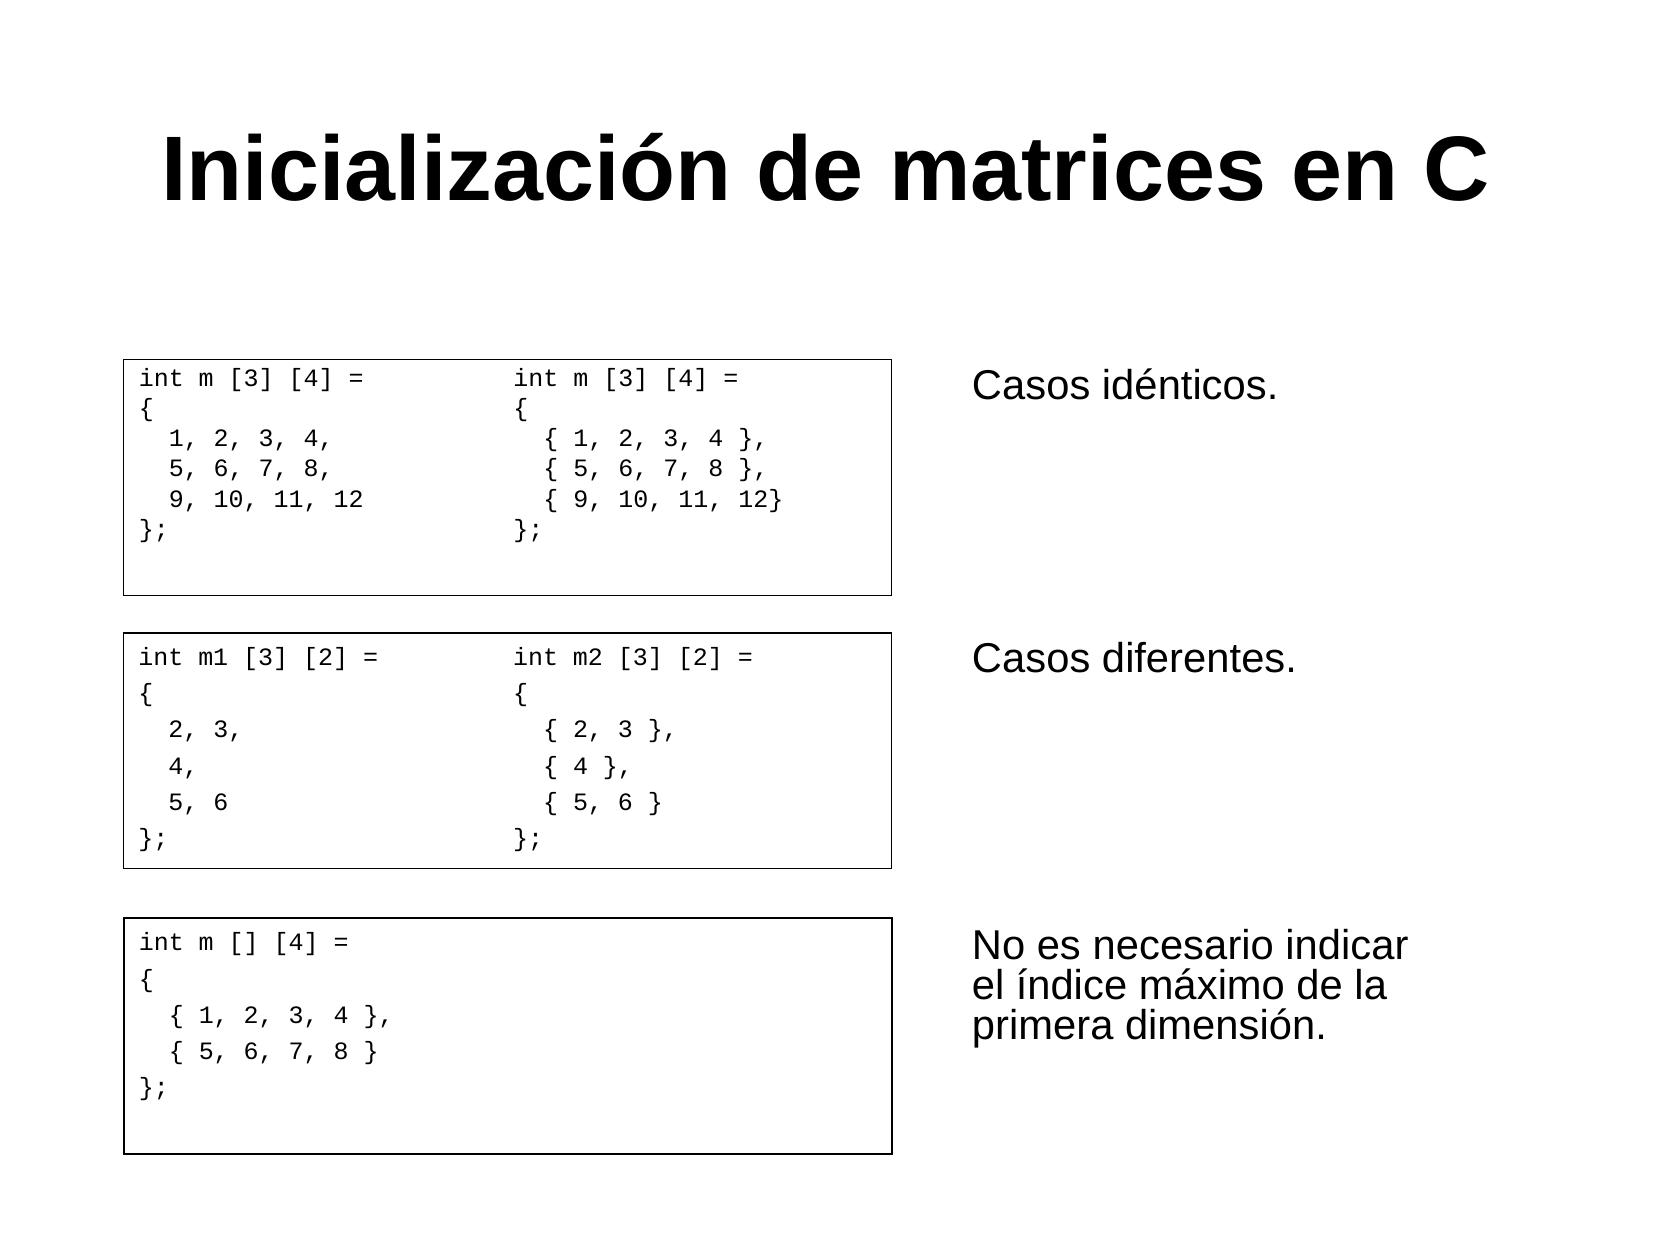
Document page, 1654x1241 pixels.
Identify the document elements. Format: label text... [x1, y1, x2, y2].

text_box Casos diferentes. [957, 633, 1465, 869]
text_box int m1 [3] [2] = int m2 [3] [2] = { { 2, 3, { 2, 3 }, 4, { 4 }, 5, 6 { 5, 6 } }; }; [123, 632, 892, 869]
text_box int m [3] [4] = int m [3] [4] = { { 1, 2, 3, 4, { 1, 2, 3, 4 }, 5, 6, 7, 8, { 5, 6, 7, 8 }, 9, 10, 11, 12 { 9, 10, 11, 12} }; }; [123, 359, 892, 596]
text_box Inicialización de matrices en C [123, 34, 1530, 294]
text_box No es necesario indicar el índice máximo de la primera dimensión. [957, 919, 1465, 1156]
text_box int m [] [4] = { { 1, 2, 3, 4 }, { 5, 6, 7, 8 } }; [123, 918, 892, 1154]
text_box Casos idénticos. [957, 359, 1465, 596]
